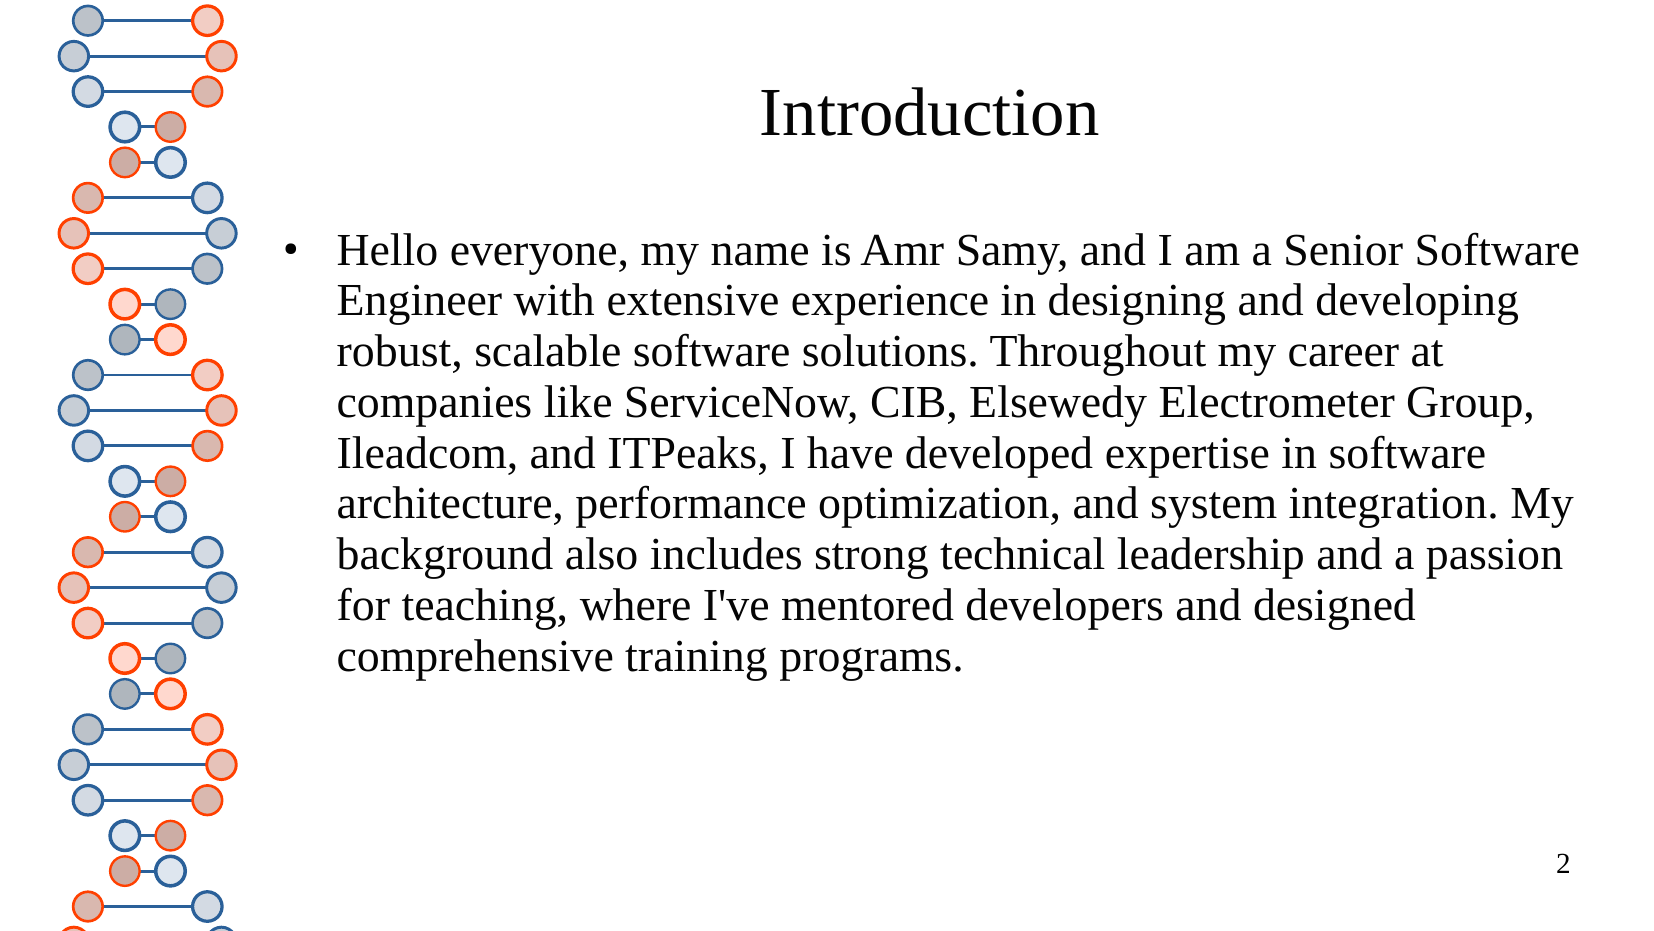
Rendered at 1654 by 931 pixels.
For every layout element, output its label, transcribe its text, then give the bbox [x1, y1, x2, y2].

list Hello everyone, my name is Amr Samy, and I am a Senior Software Engineer with extensive experience in designing and developing robust, scalable software solutions. Throughout my career at companies like ServiceNow, CIB, Elsewedy Electrometer Group, Ileadcom, and ITPeaks, I have developed expertise in software architecture, performance optimization, and system integration. My background also includes strong technical leadership and a passion for teaching, where I've mentored developers and designed comprehensive training programs. [265, 224, 1595, 764]
title Introduction [265, 35, 1595, 189]
